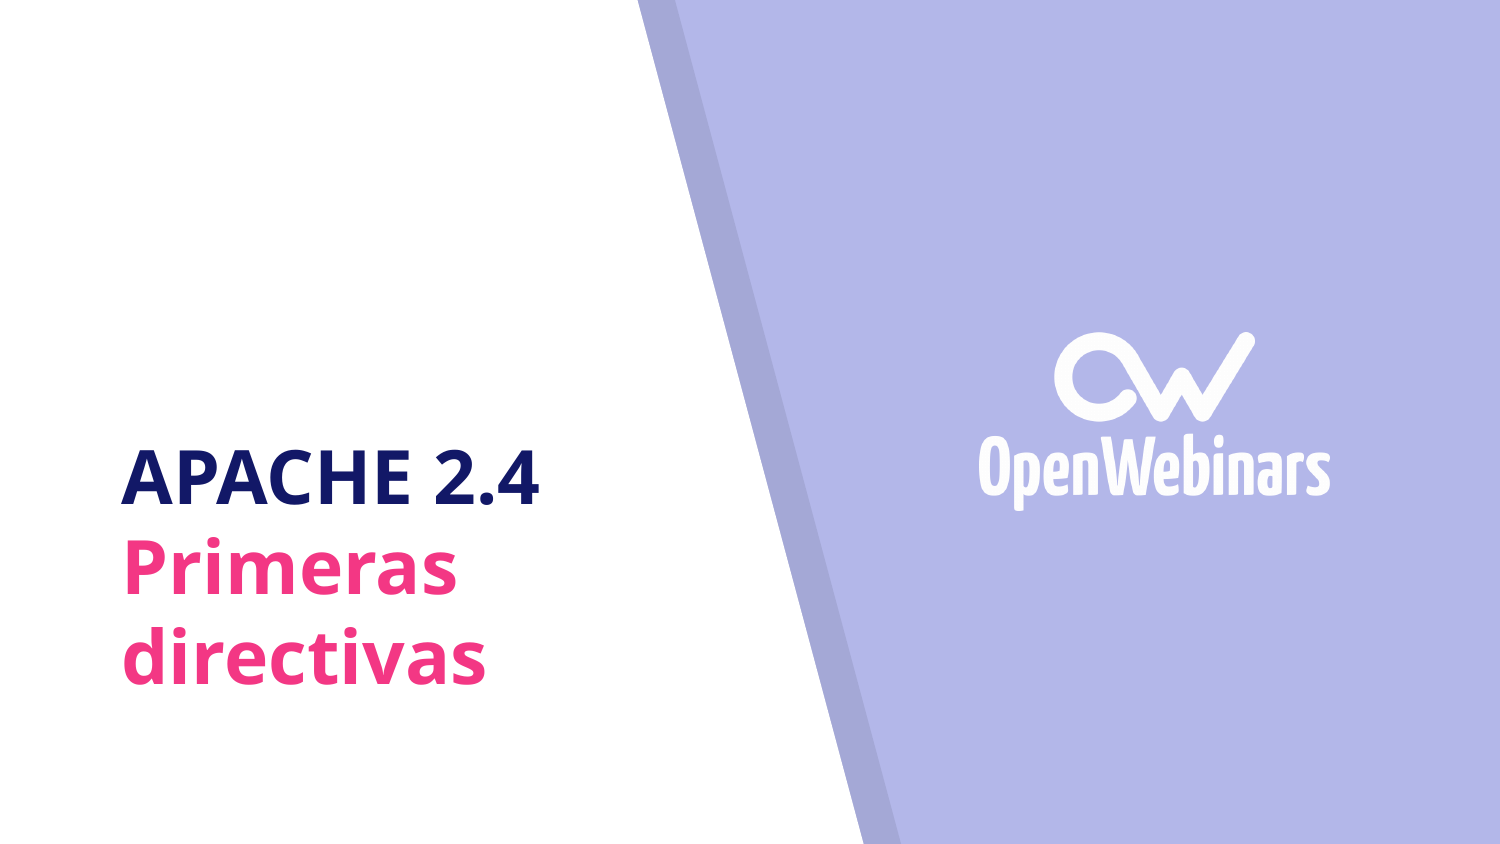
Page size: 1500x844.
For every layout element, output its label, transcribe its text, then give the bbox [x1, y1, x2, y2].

title APACHE 2.4 Primeras directivas [106, 520, 801, 715]
picture [979, 332, 1330, 512]
